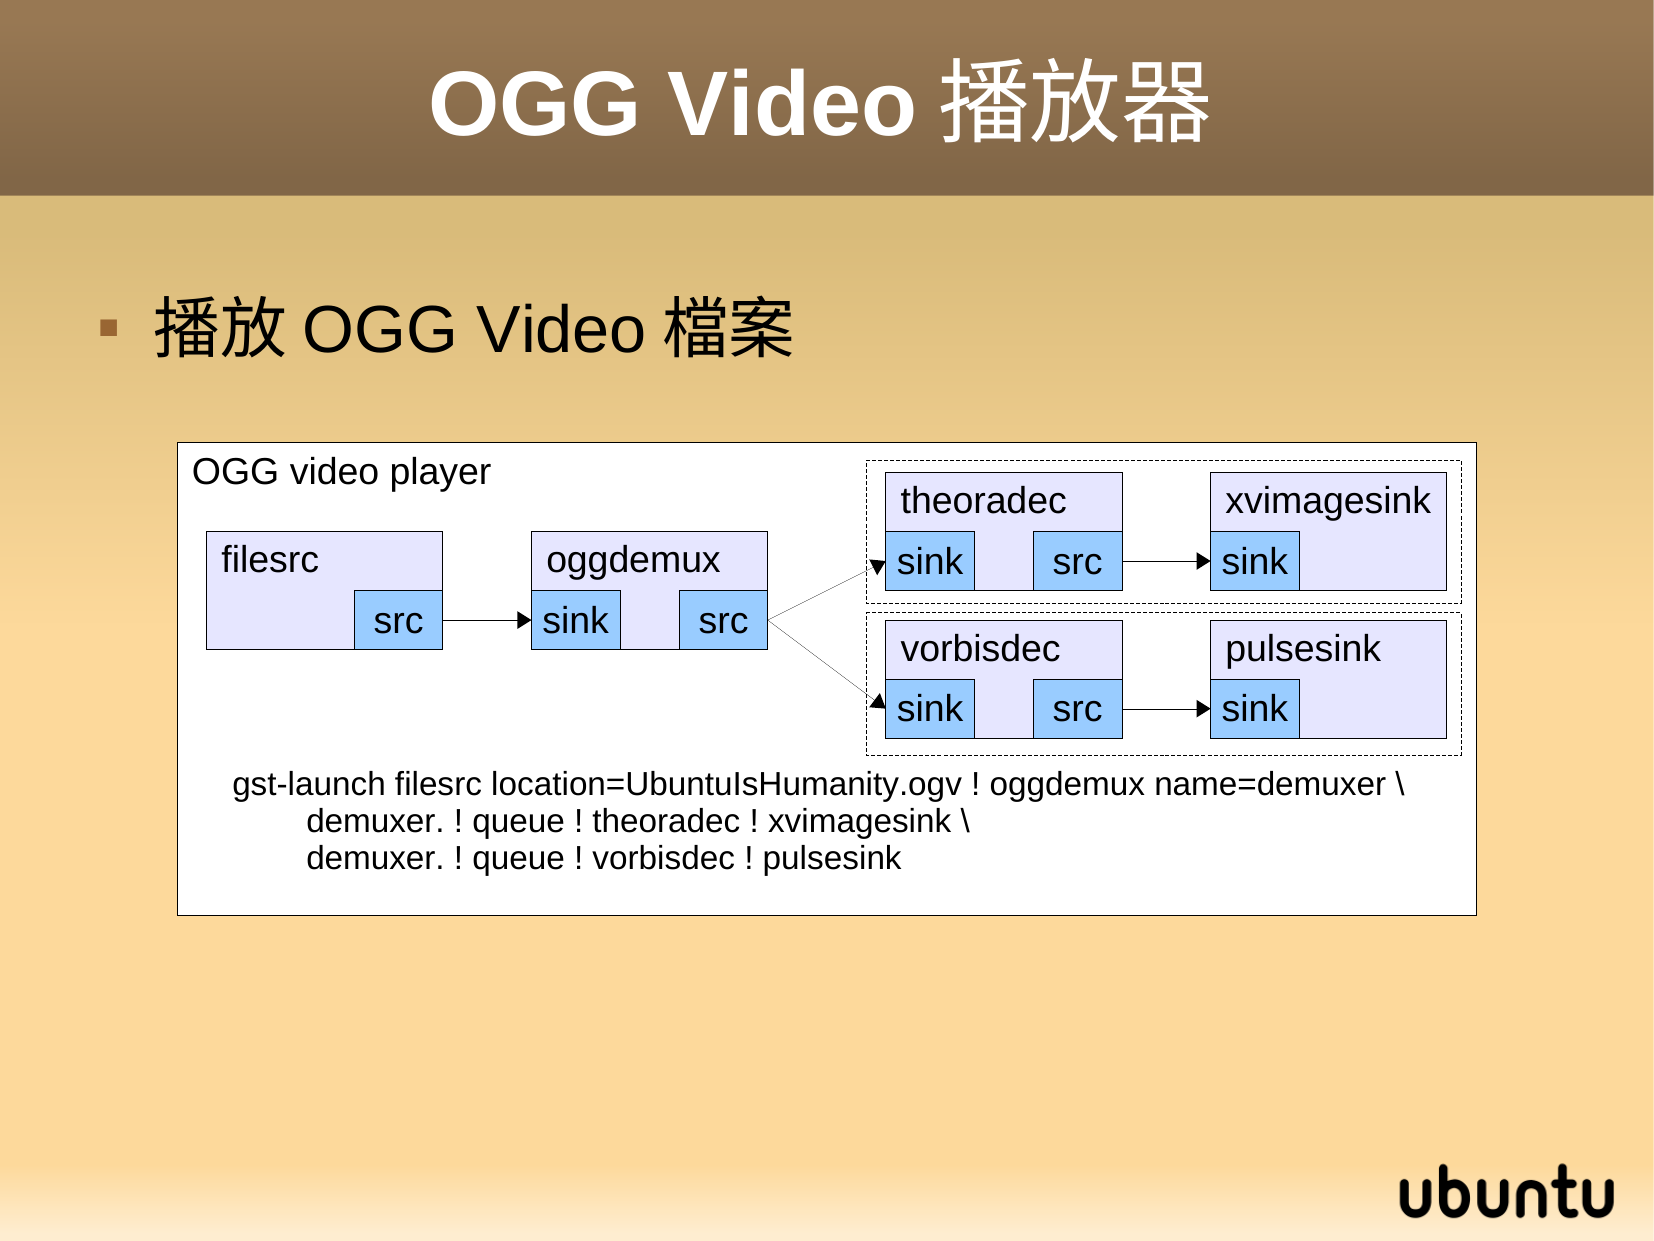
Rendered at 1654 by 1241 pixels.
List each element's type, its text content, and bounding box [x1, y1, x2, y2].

picture [0, 0, 1654, 1241]
title OGG Video播放器 [76, 0, 1565, 208]
list 播放OGG Video檔案 [82, 290, 1571, 1094]
